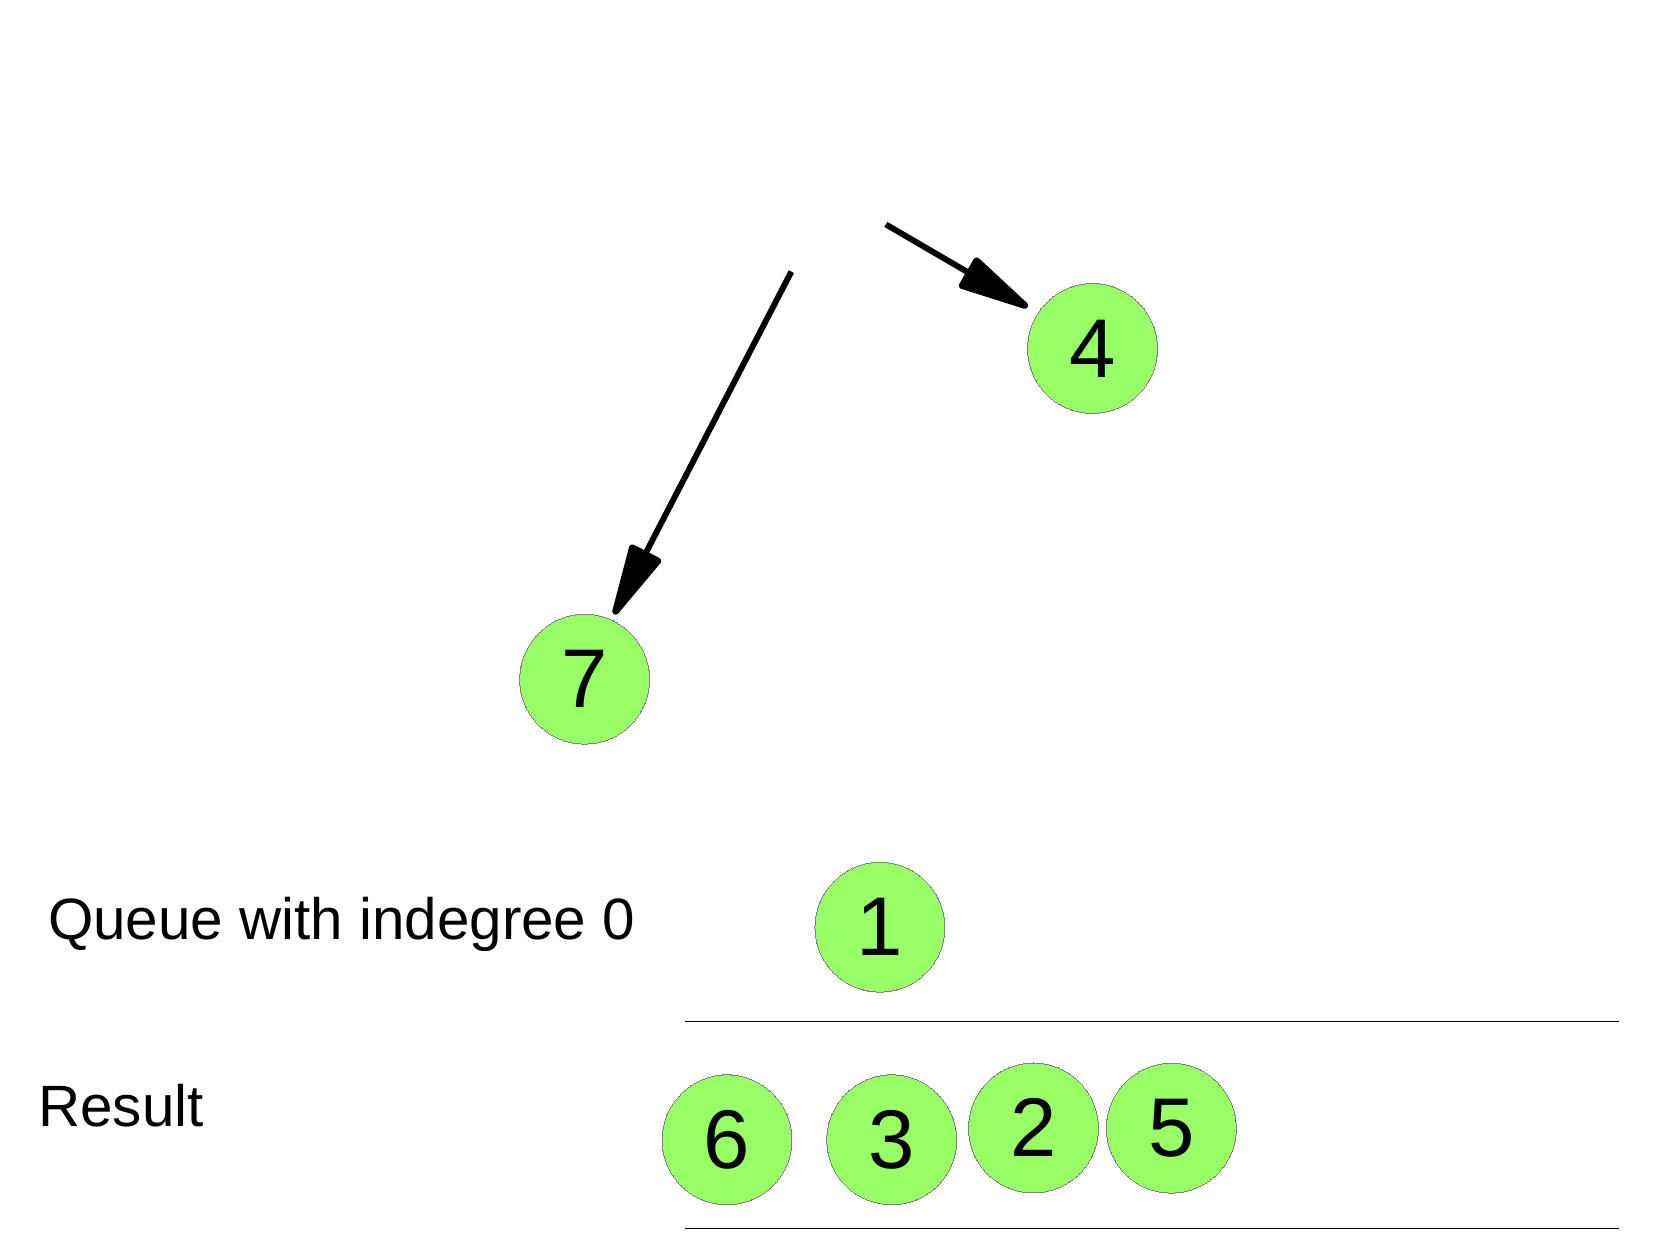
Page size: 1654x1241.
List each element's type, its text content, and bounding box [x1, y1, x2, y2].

text_box 3 [826, 1074, 957, 1205]
text_box 5 [1106, 1063, 1237, 1194]
text_box Queue with indegree 0 [33, 879, 650, 960]
text_box 4 [1027, 283, 1158, 414]
text_box 2 [968, 1062, 1099, 1193]
text_box 6 [662, 1074, 792, 1205]
text_box 7 [519, 614, 650, 745]
text_box 1 [814, 862, 945, 993]
text_box Result [23, 1065, 219, 1146]
